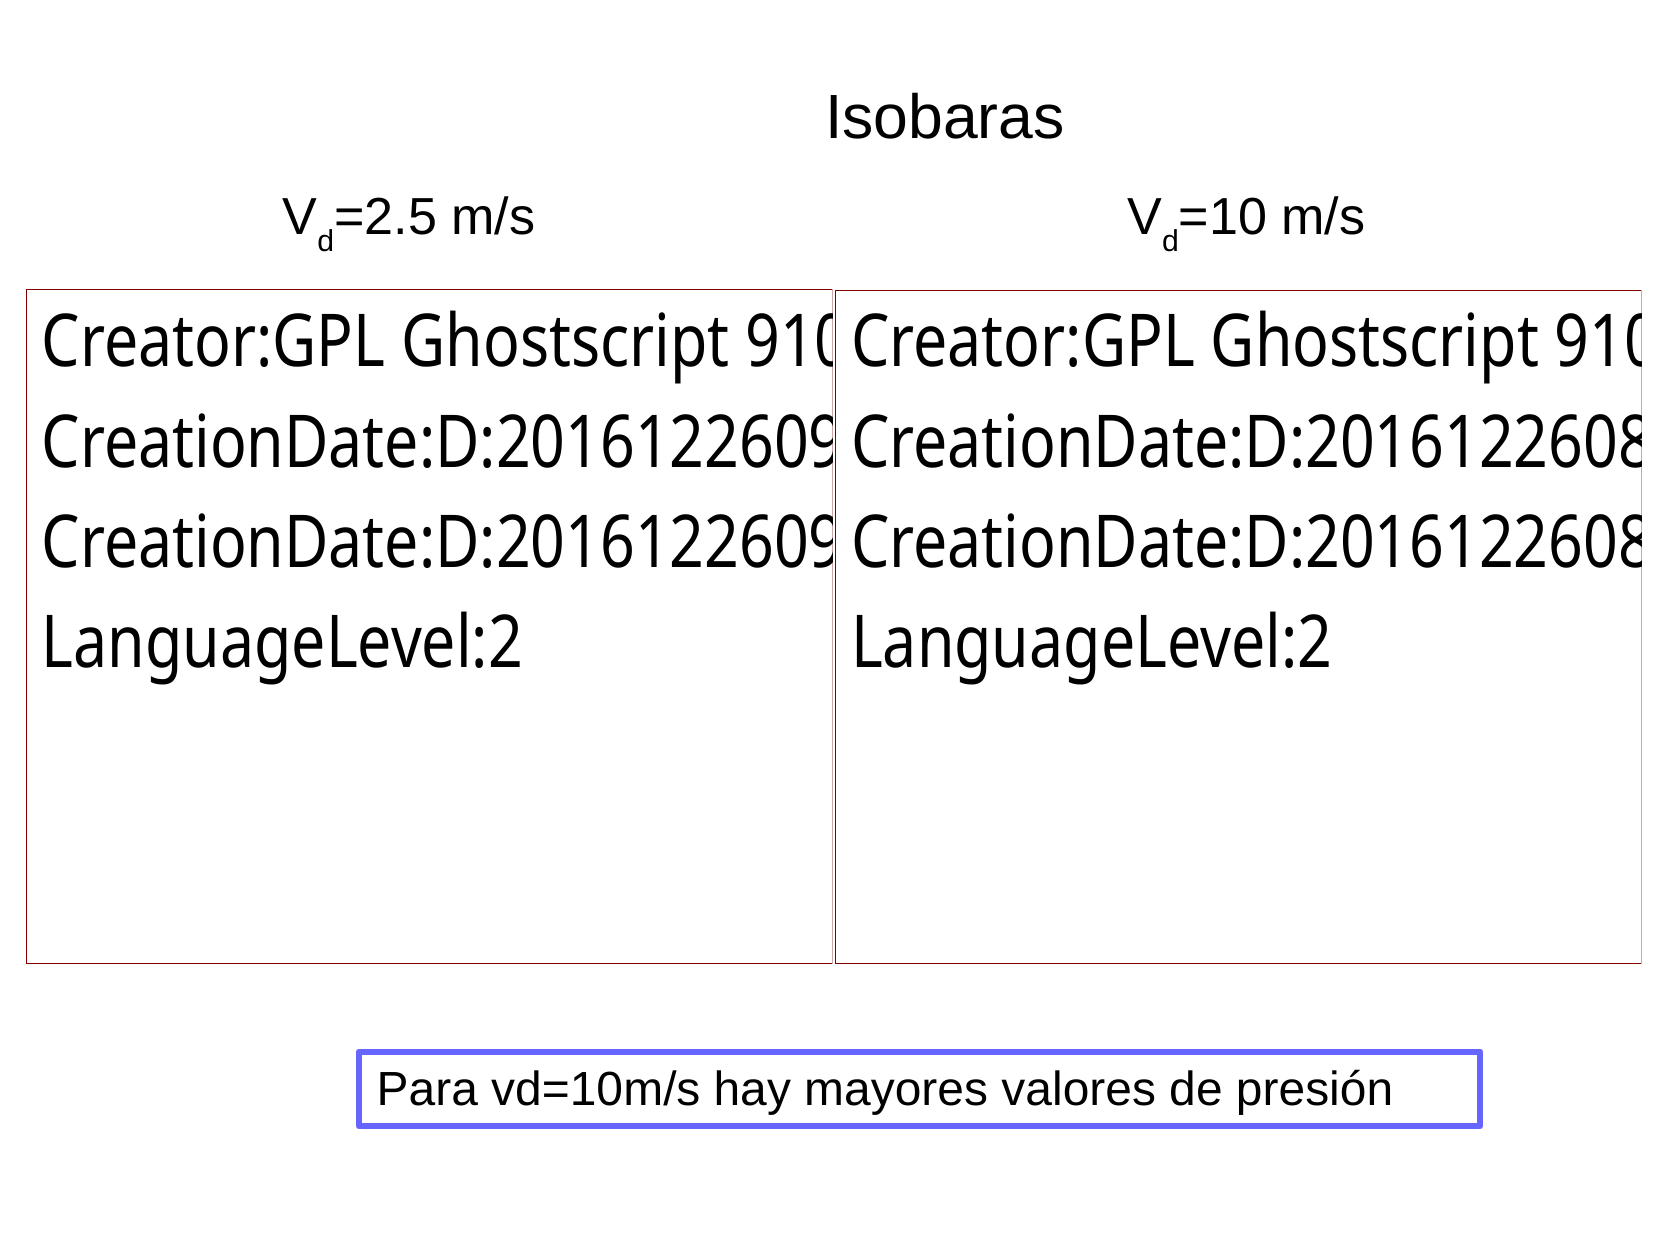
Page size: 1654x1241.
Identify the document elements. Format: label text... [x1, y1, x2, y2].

text_box Vd=10 m/s [1112, 180, 1471, 266]
text_box Para vd=10m/s hay mayores valores de presión [358, 1051, 1481, 1127]
picture [22, 285, 1642, 964]
text_box Isobaras [420, 75, 1471, 160]
text_box Vd=2.5 m/s [268, 180, 631, 266]
